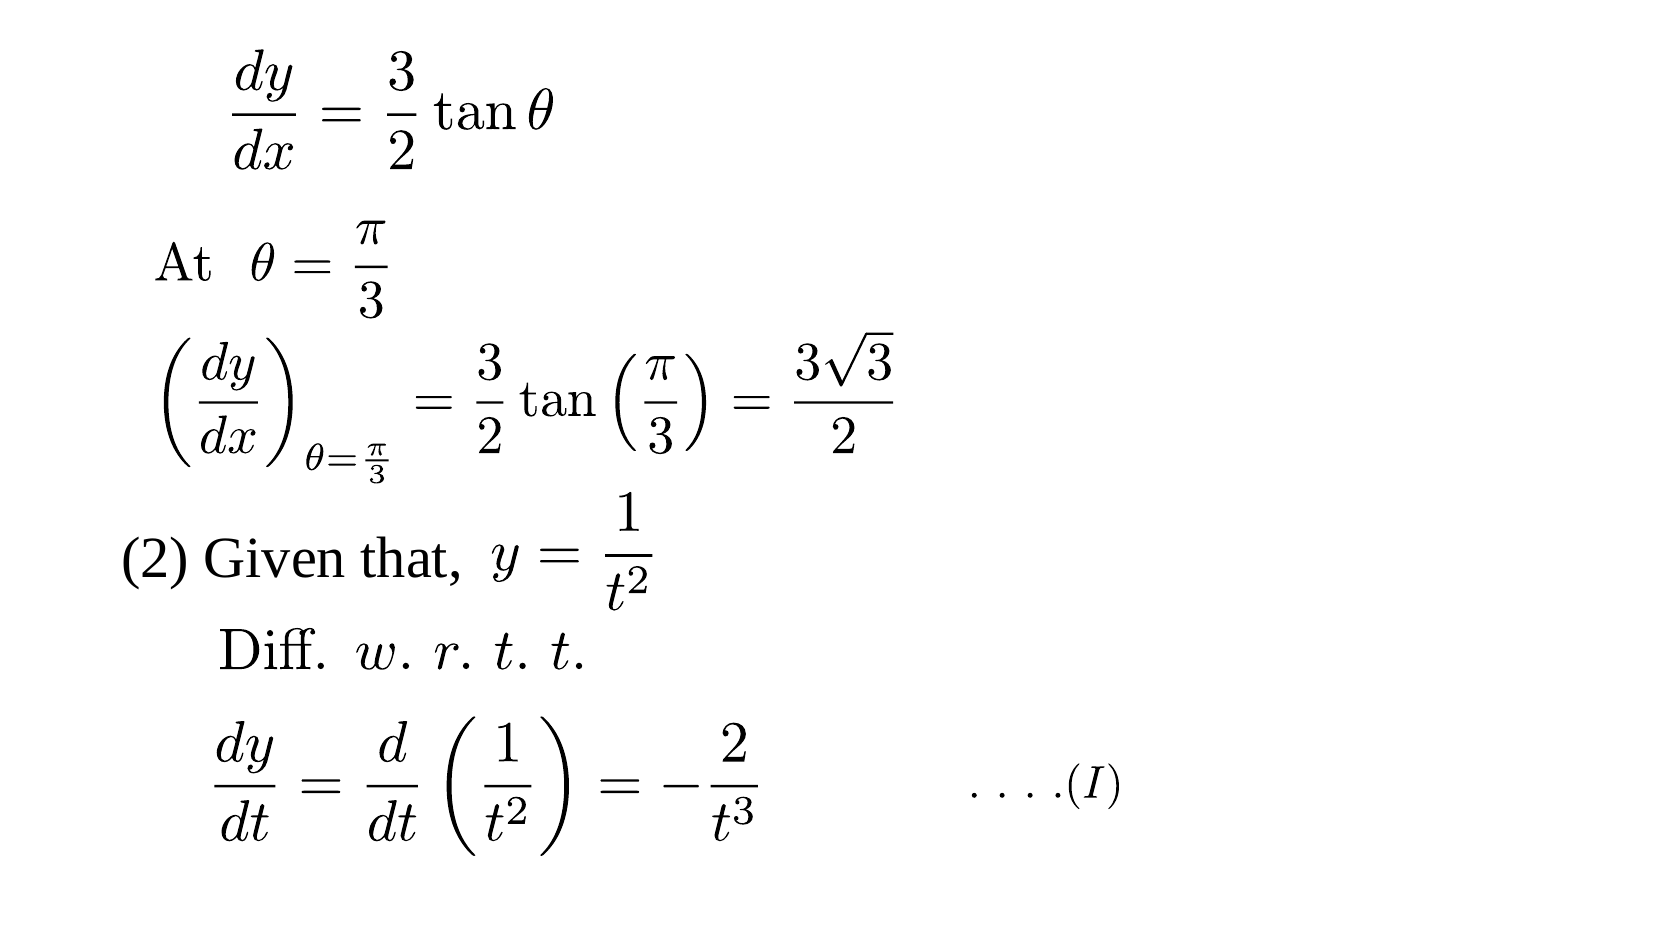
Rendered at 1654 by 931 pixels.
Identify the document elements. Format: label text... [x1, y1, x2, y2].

text_box [491, 491, 653, 611]
text_box [214, 716, 758, 856]
text_box [232, 49, 553, 170]
text_box [155, 220, 388, 319]
title (2) Given that, [47, 37, 1607, 898]
text_box [970, 763, 1119, 810]
text_box [220, 627, 583, 670]
text_box [155, 332, 894, 484]
